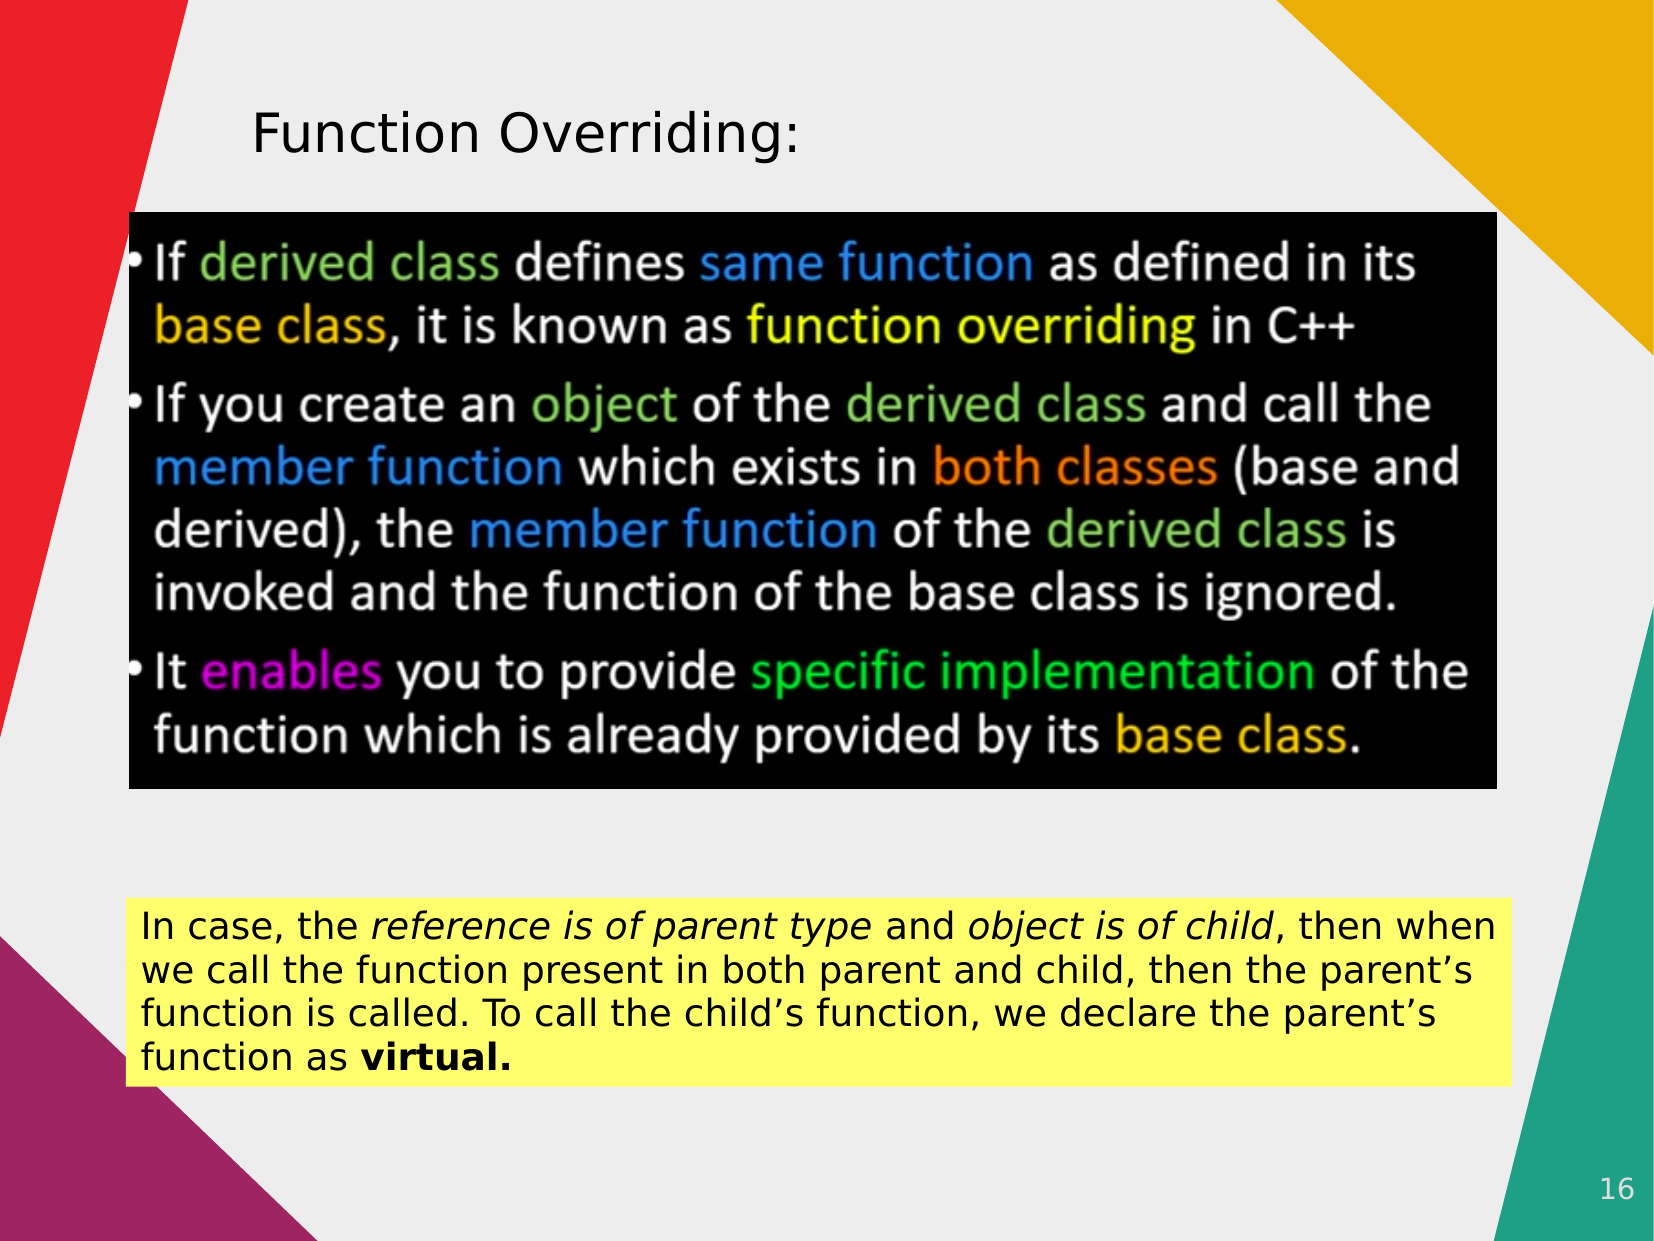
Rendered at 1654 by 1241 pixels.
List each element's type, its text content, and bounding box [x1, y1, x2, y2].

text_box In case, the reference is of parent type and object is of child, then when we call the function present in both parent and child, then the parent’s function is called. To call the child’s function, we declare the parent’s function as virtual. [125, 897, 1512, 1087]
picture [129, 212, 1497, 789]
text_box Function Overriding: [236, 94, 835, 173]
